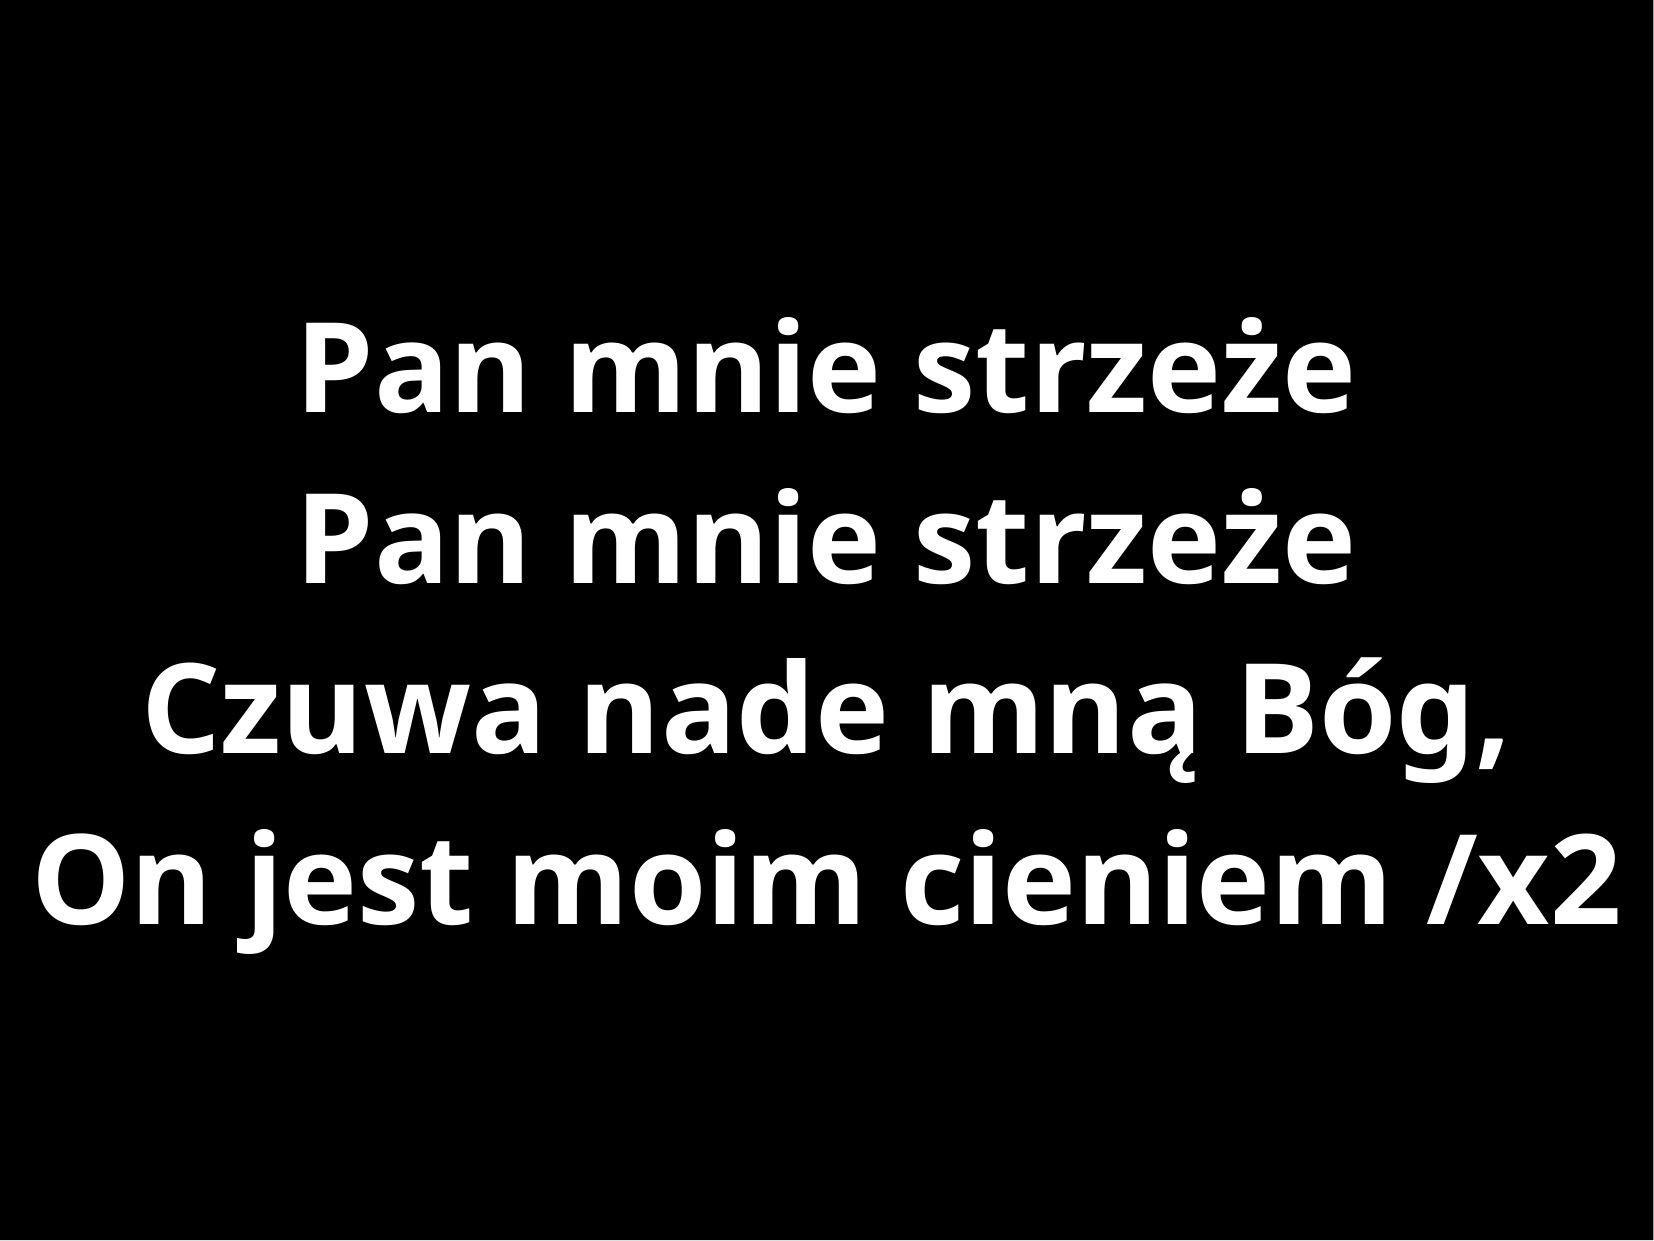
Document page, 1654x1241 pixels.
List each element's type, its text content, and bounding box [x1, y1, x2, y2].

title Pan mnie strzeże Pan mnie strzeże Czuwa nade mną Bóg, On jest moim cieniem /x2 [0, 0, 1654, 1241]
